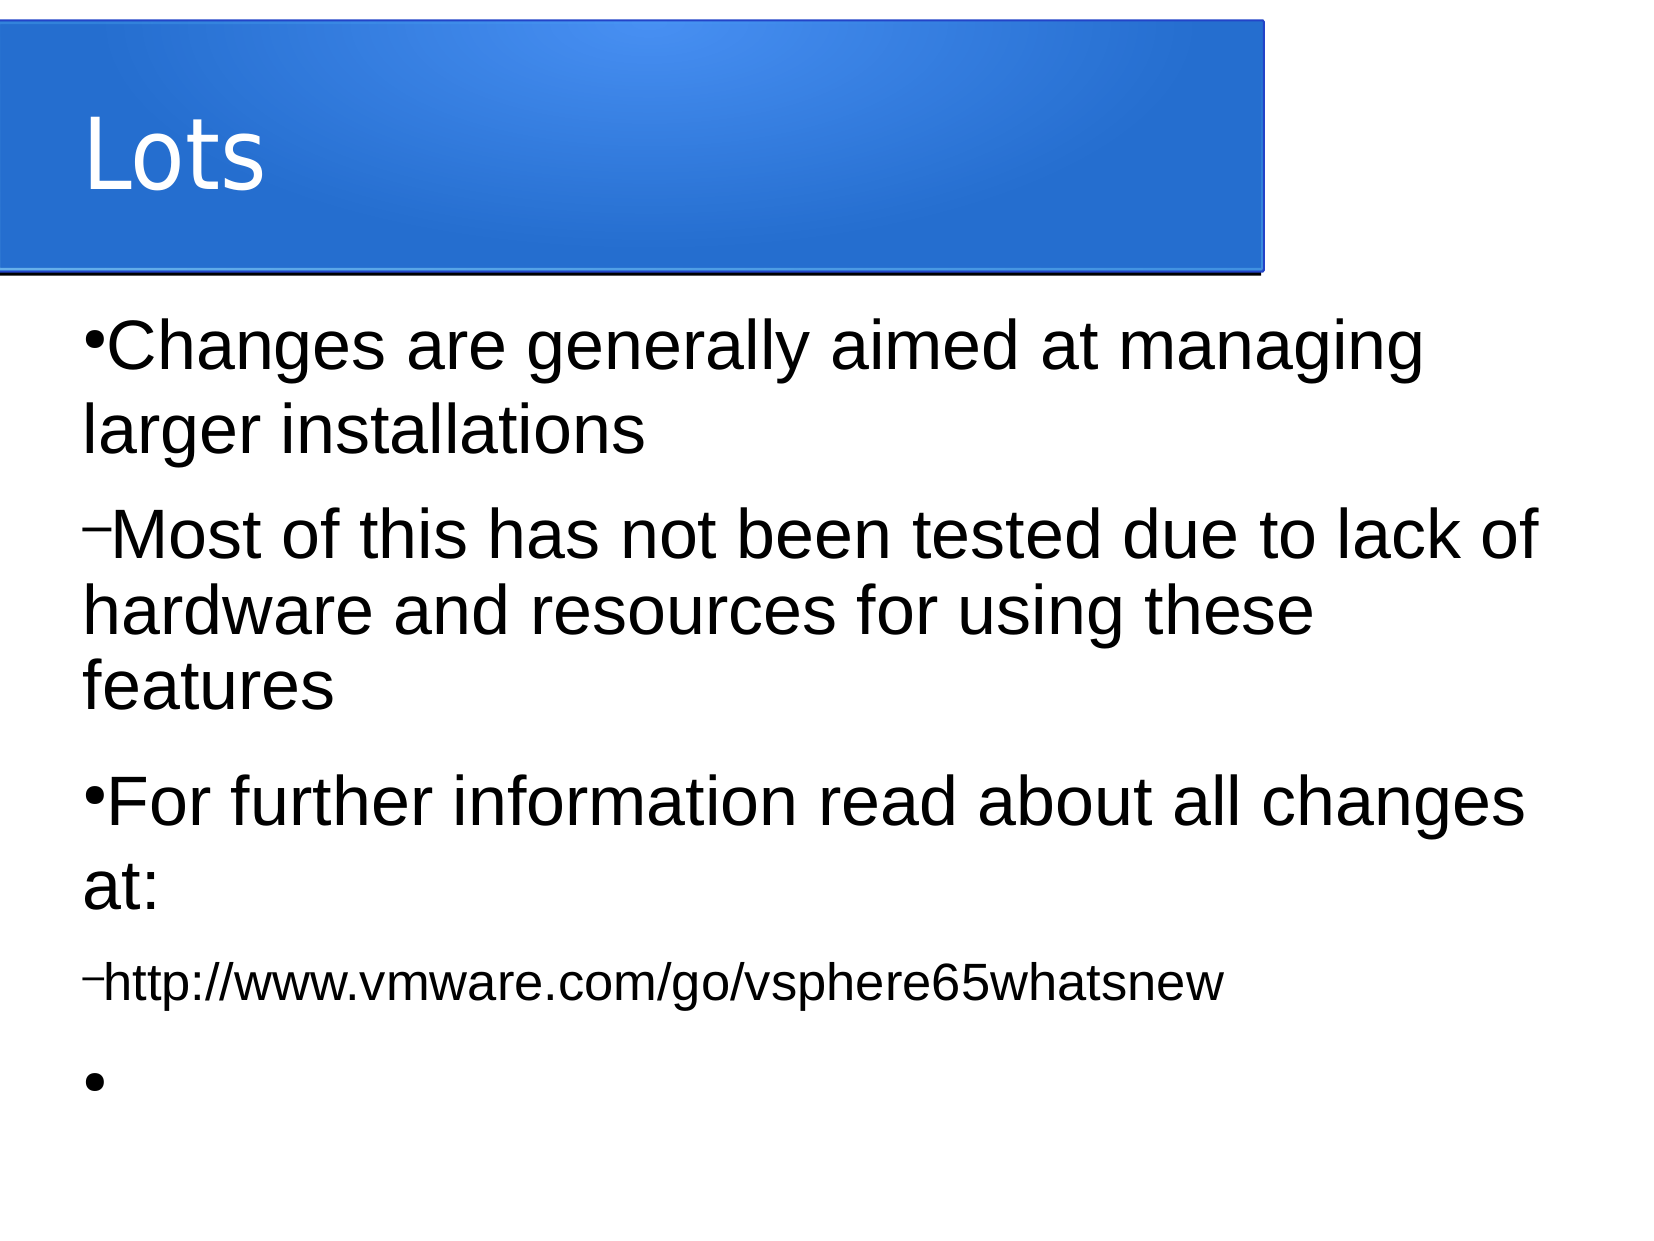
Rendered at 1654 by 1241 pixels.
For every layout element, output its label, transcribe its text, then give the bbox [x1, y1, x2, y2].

title Lots [82, 47, 1235, 252]
list Changes are generally aimed at managing larger installations Most of this has not been tested due to lack of hardware and resources for using these features For further information read about all changes at: http://www.vmware.com/go/vsphere65whatsnew [82, 299, 1571, 1019]
